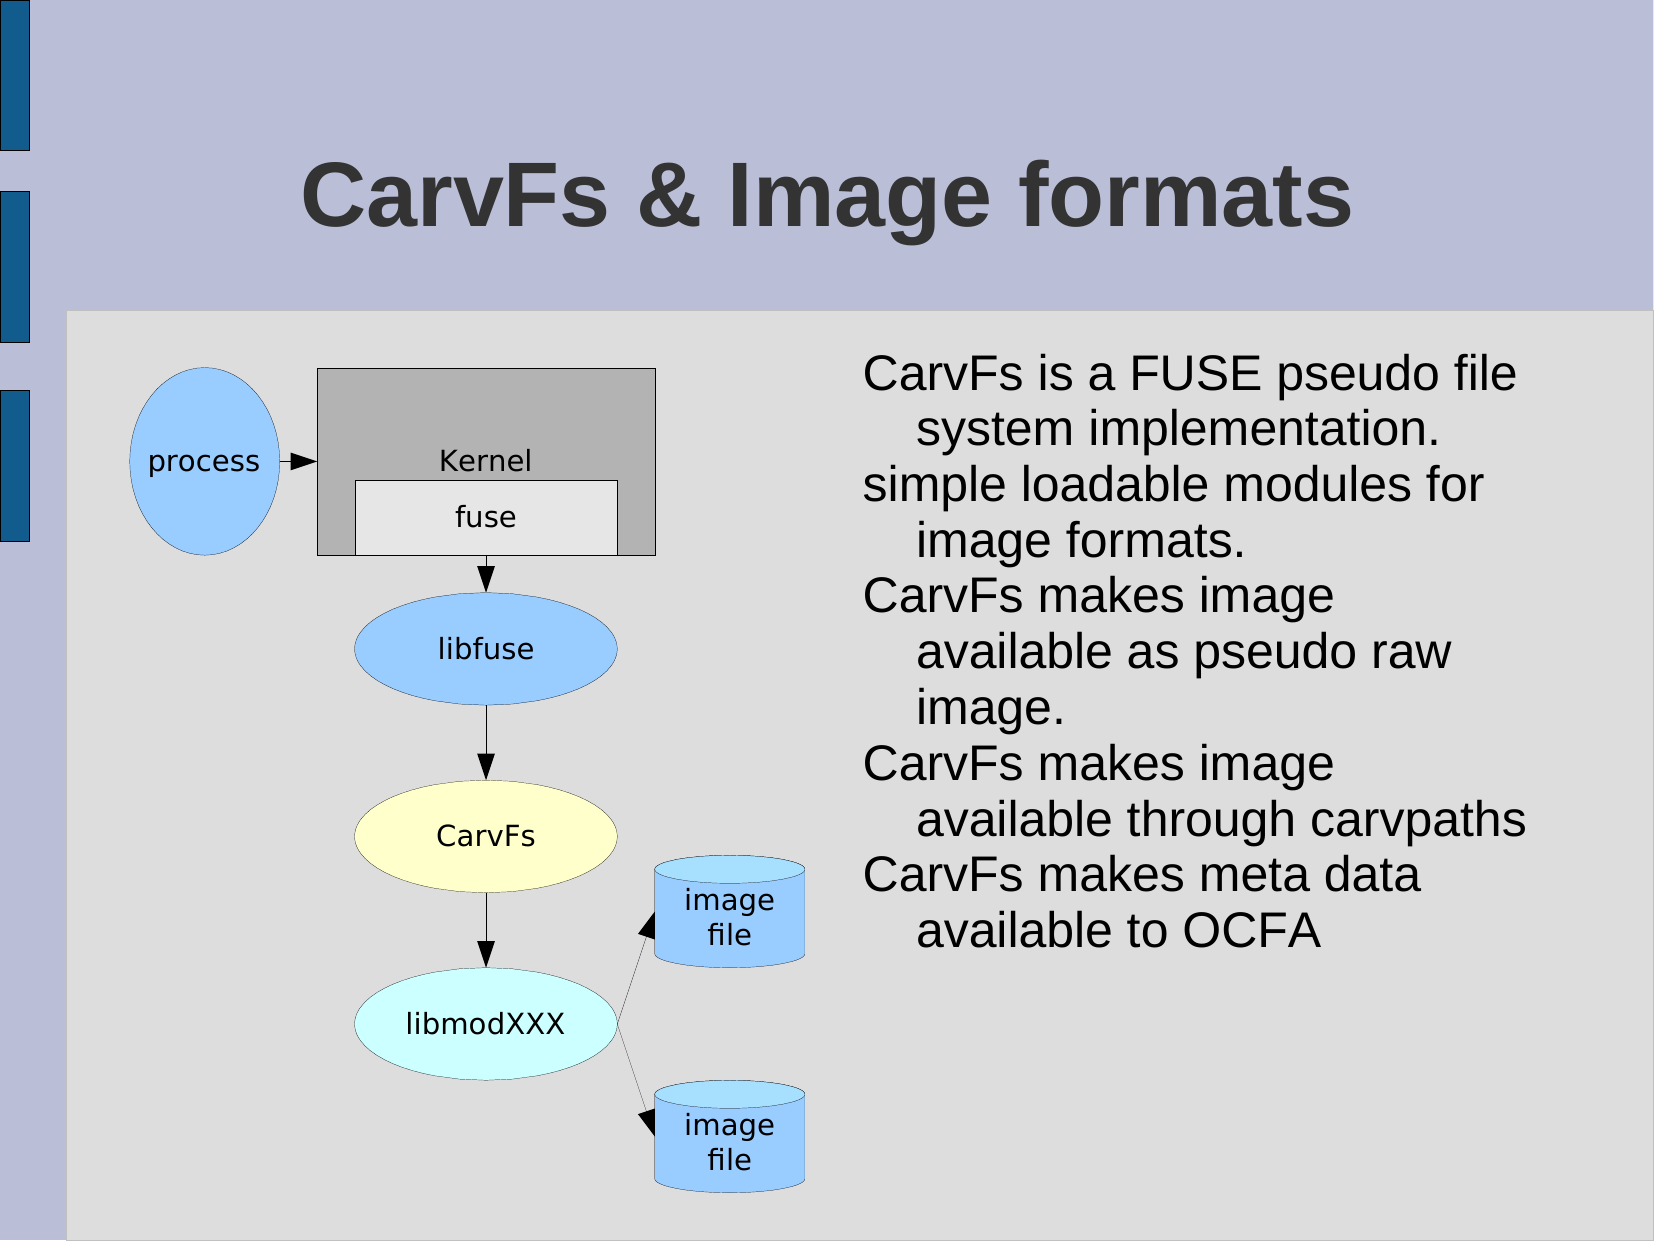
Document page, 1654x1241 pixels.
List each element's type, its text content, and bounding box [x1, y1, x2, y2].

title CarvFs & Image formats [121, 91, 1534, 299]
chart [110, 349, 836, 1207]
list CarvFs is a FUSE pseudo file system implementation. simple loadable modules for image formats. CarvFs makes image available as pseudo raw image. CarvFs makes image available through carvpaths CarvFs makes meta data available to OCFA [845, 344, 1535, 1127]
